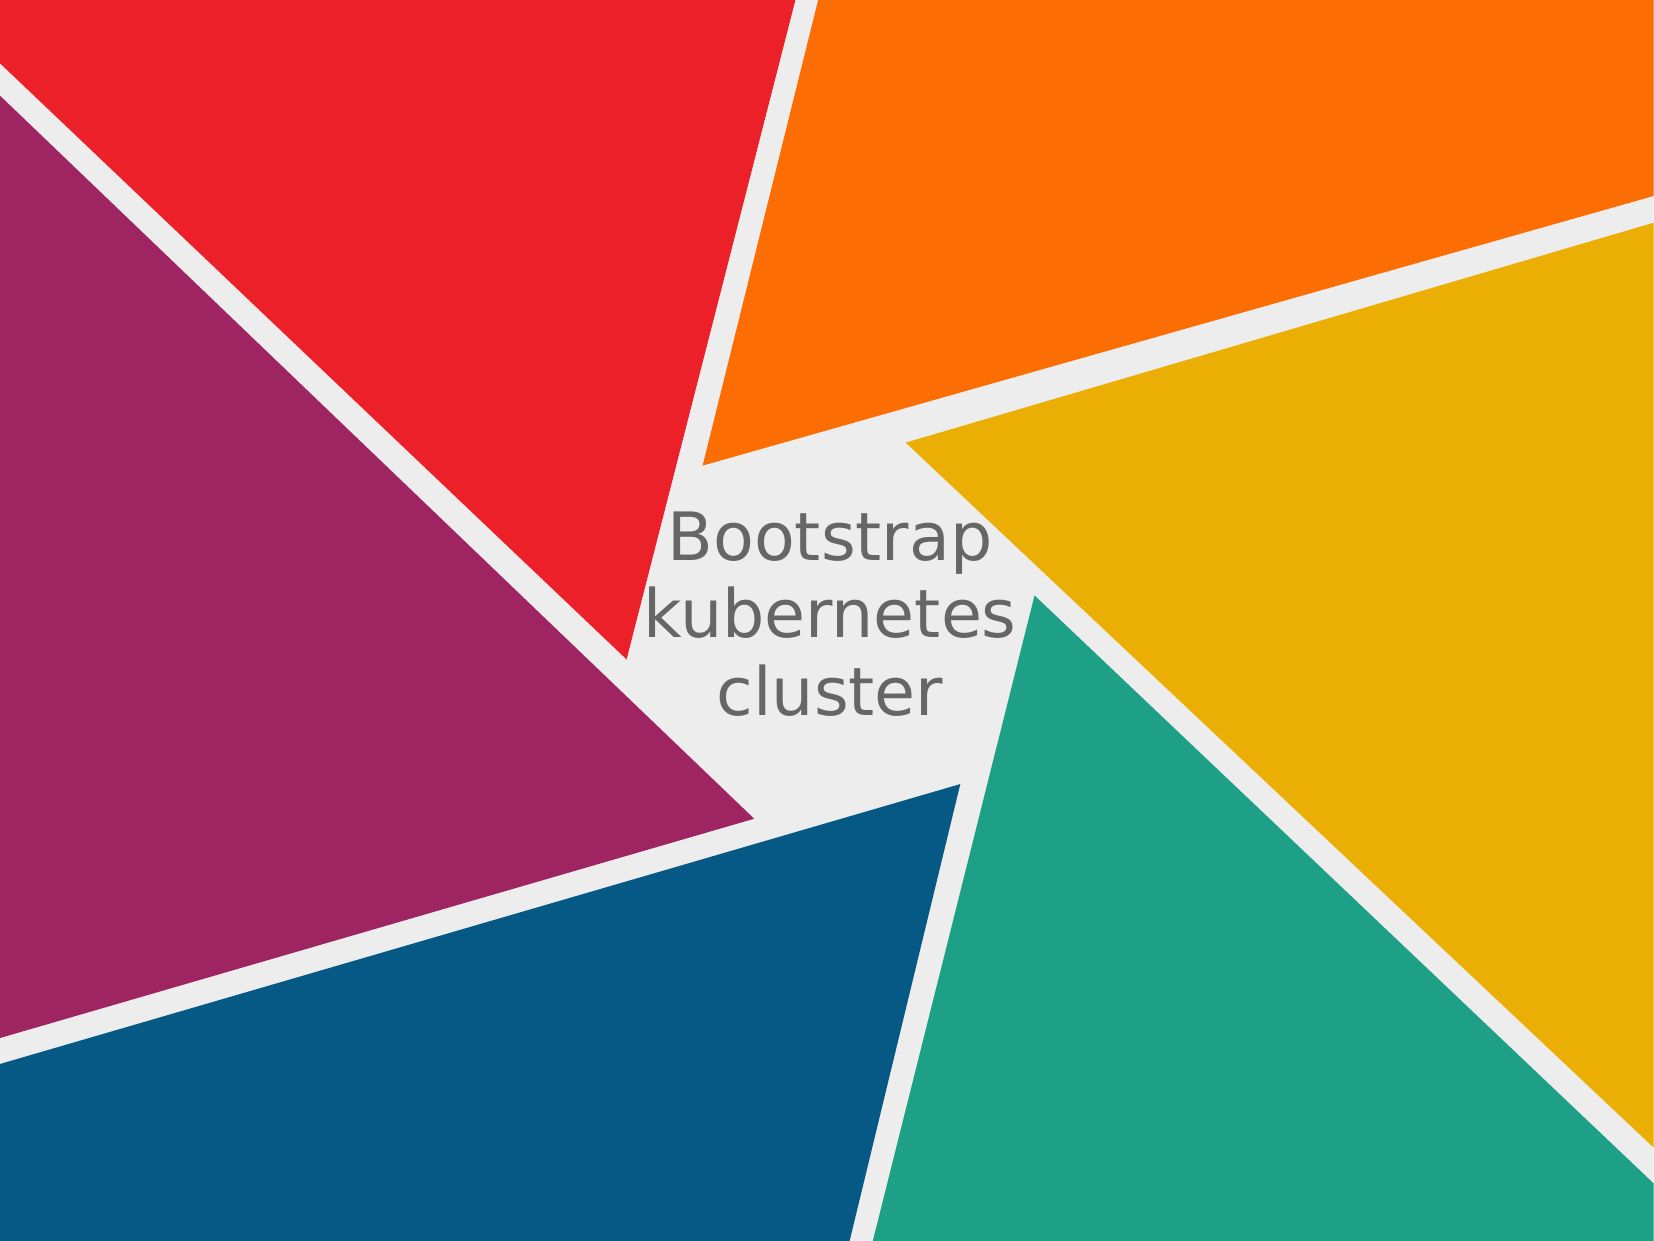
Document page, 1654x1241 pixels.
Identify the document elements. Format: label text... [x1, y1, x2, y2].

subtitle Bootstrap kubernetes cluster [620, 412, 1041, 818]
